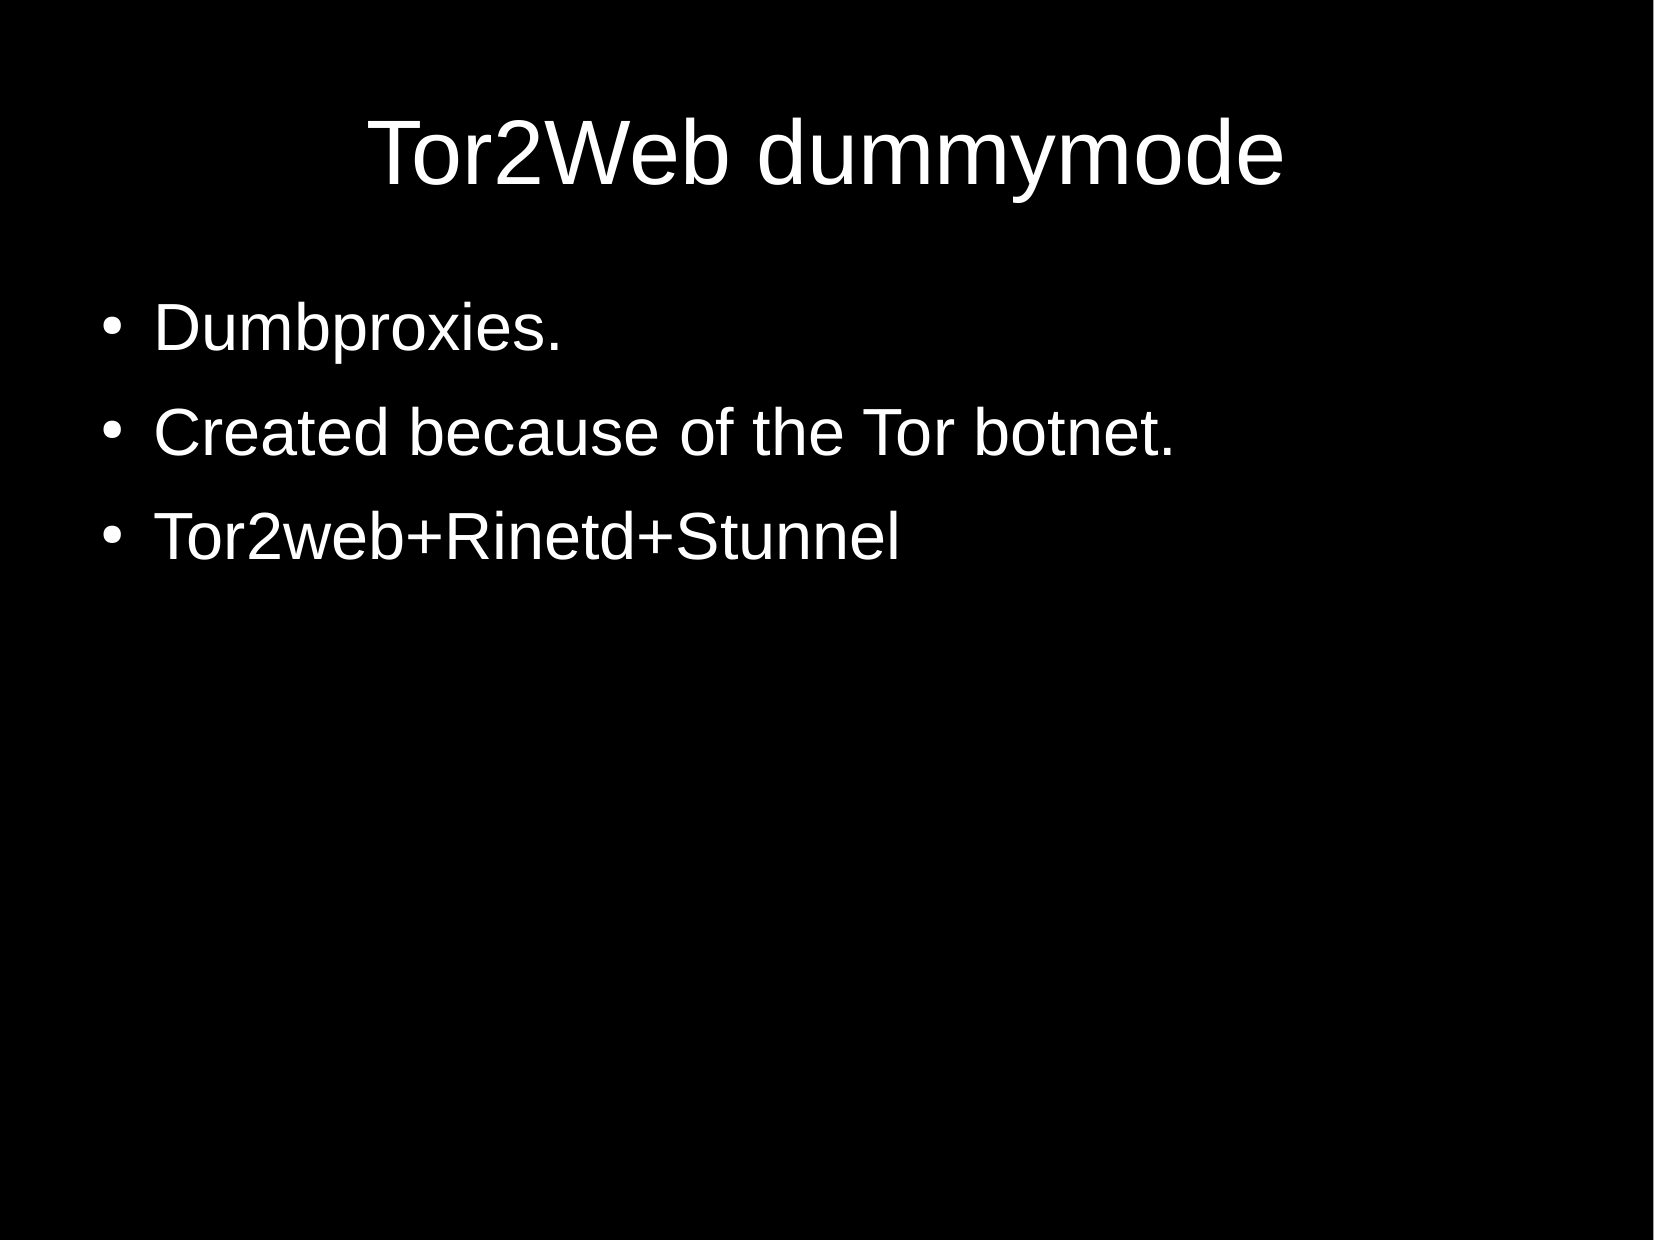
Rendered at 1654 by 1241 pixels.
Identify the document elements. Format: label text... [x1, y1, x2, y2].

list Dumbproxies. Created because of the Tor botnet. Tor2web+Rinetd+Stunnel [82, 290, 1538, 1010]
title Tor2Web dummymode [82, 49, 1571, 257]
